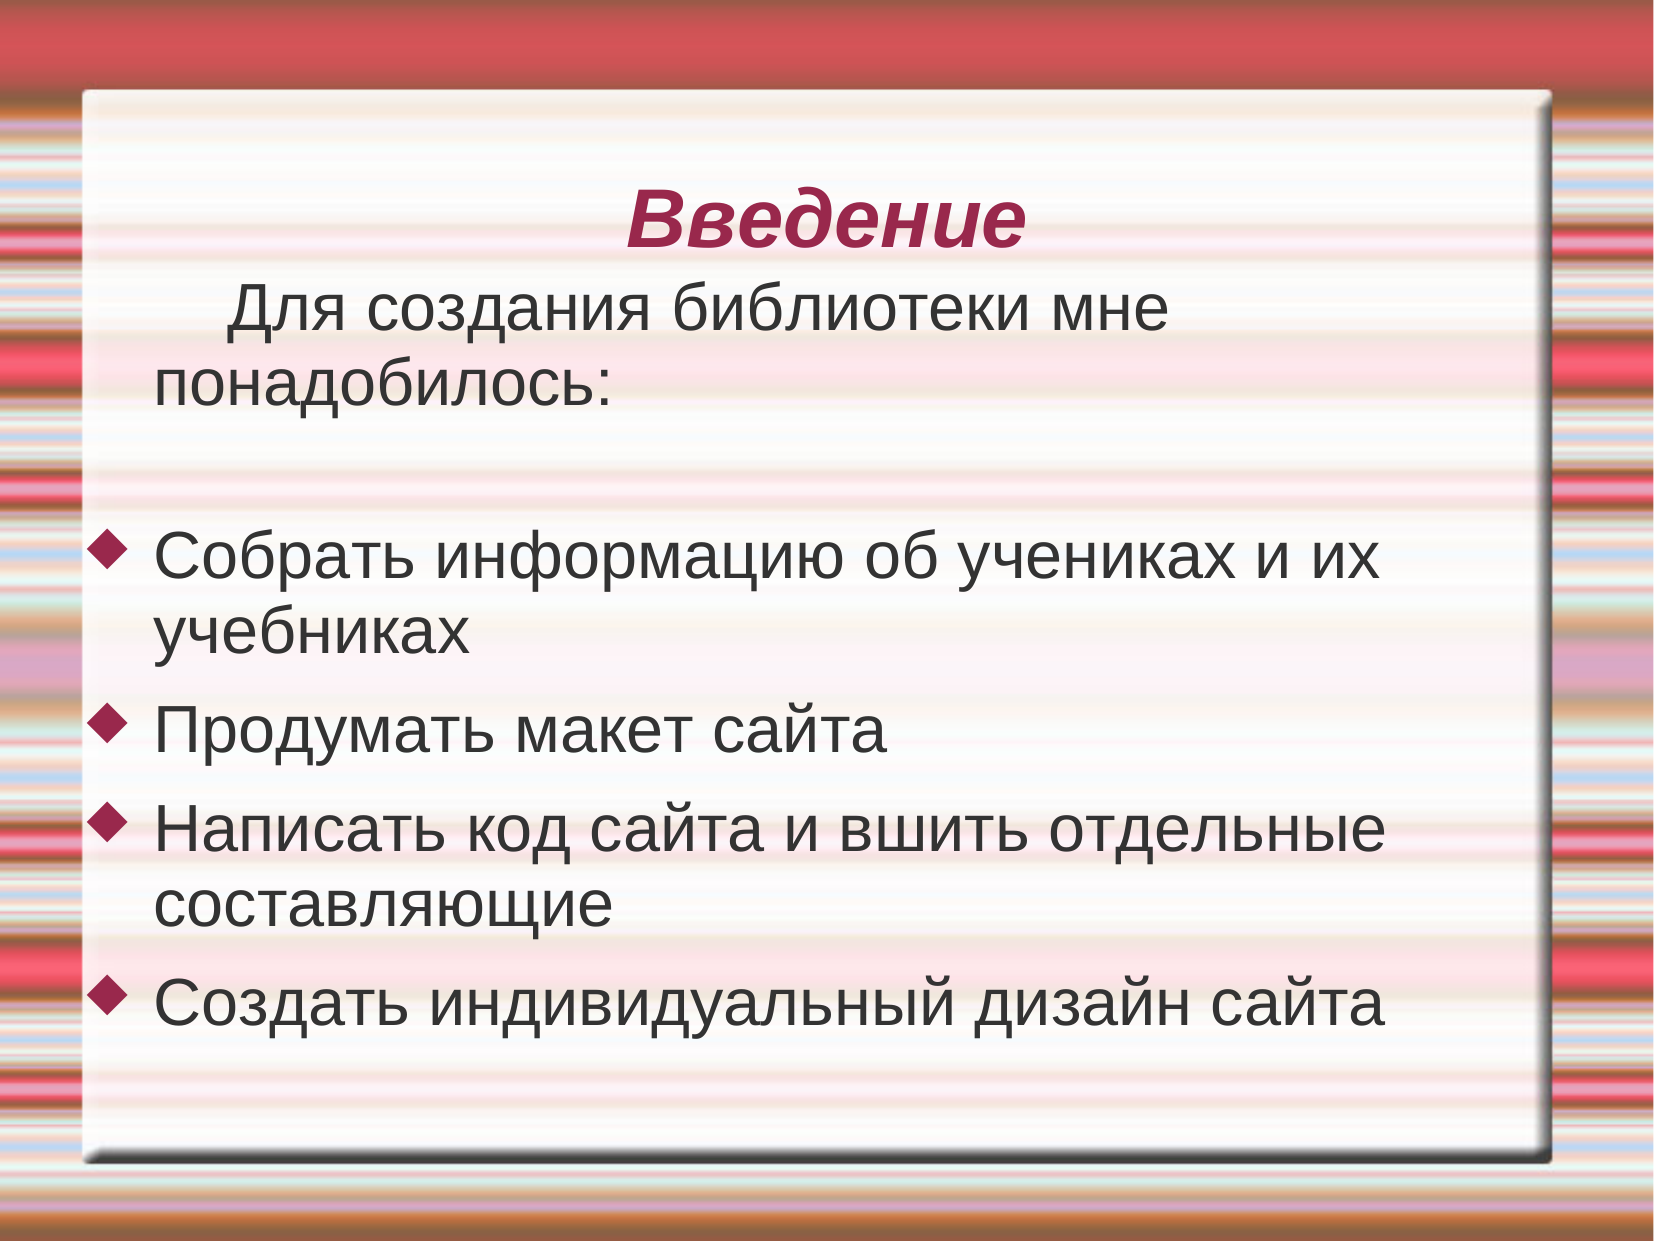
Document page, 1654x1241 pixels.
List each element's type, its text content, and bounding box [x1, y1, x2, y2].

picture [0, 0, 1654, 1241]
title Введение [121, 114, 1534, 269]
list Для создания библиотеки мне понадобилось: Собрать информацию об учениках и их учебниках Продумать макет сайта Написать код сайта и вшить отдельные составляющие Создать индивидуальный дизайн сайта [70, 269, 1583, 1123]
